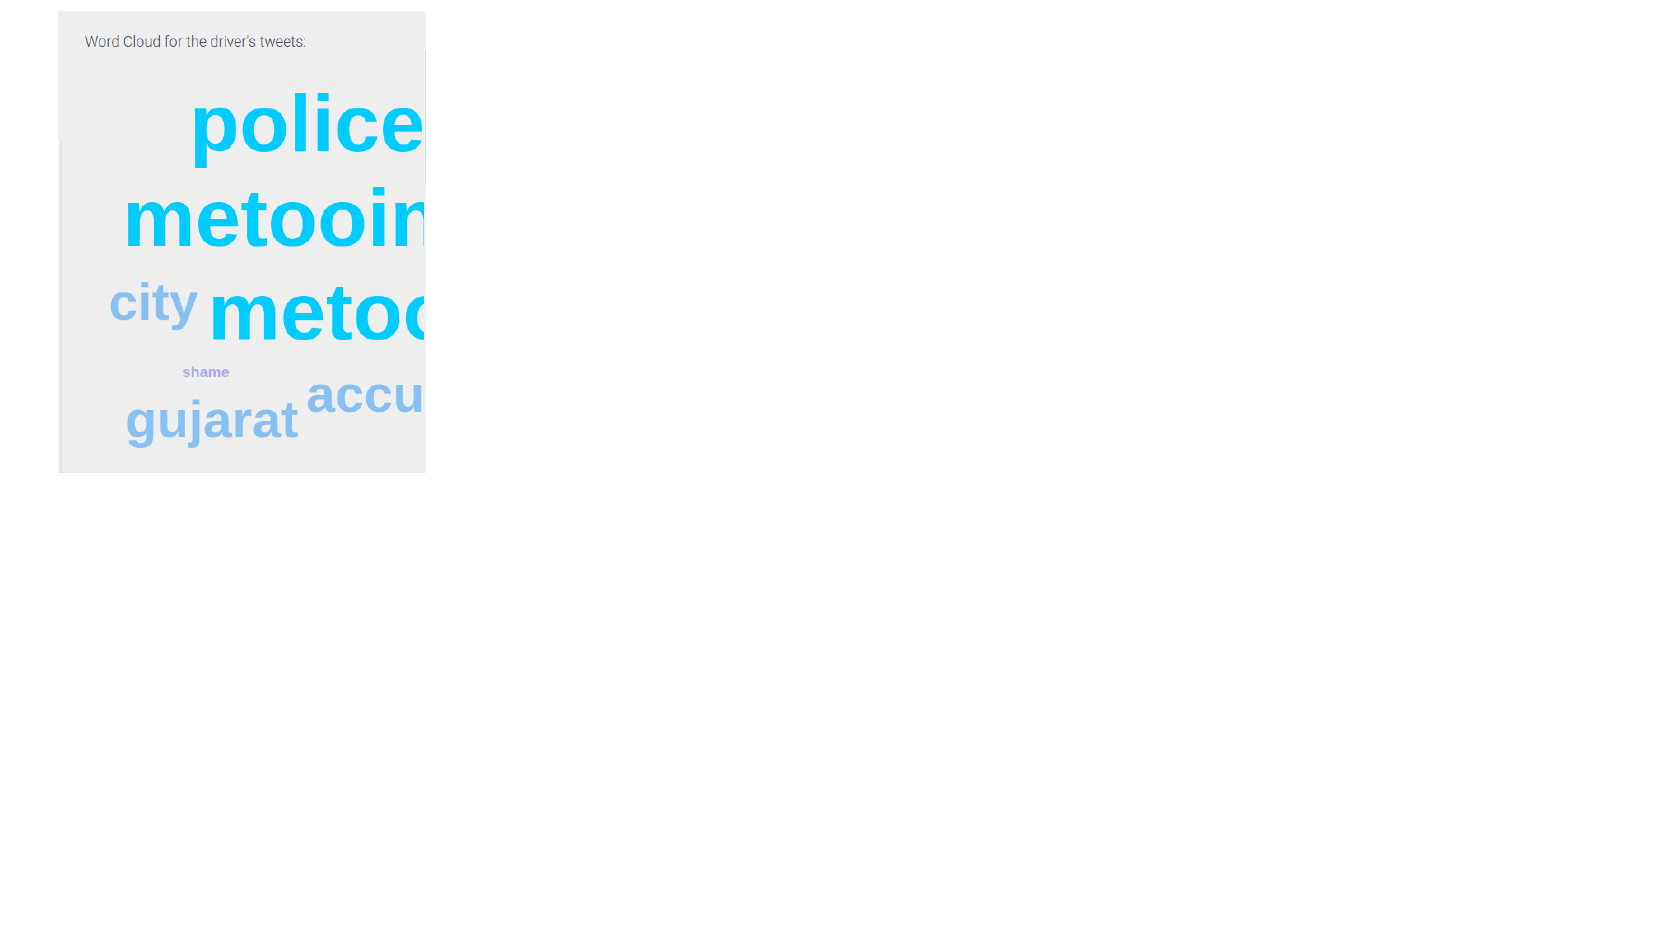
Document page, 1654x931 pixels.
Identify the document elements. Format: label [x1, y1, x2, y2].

picture [58, 11, 426, 473]
